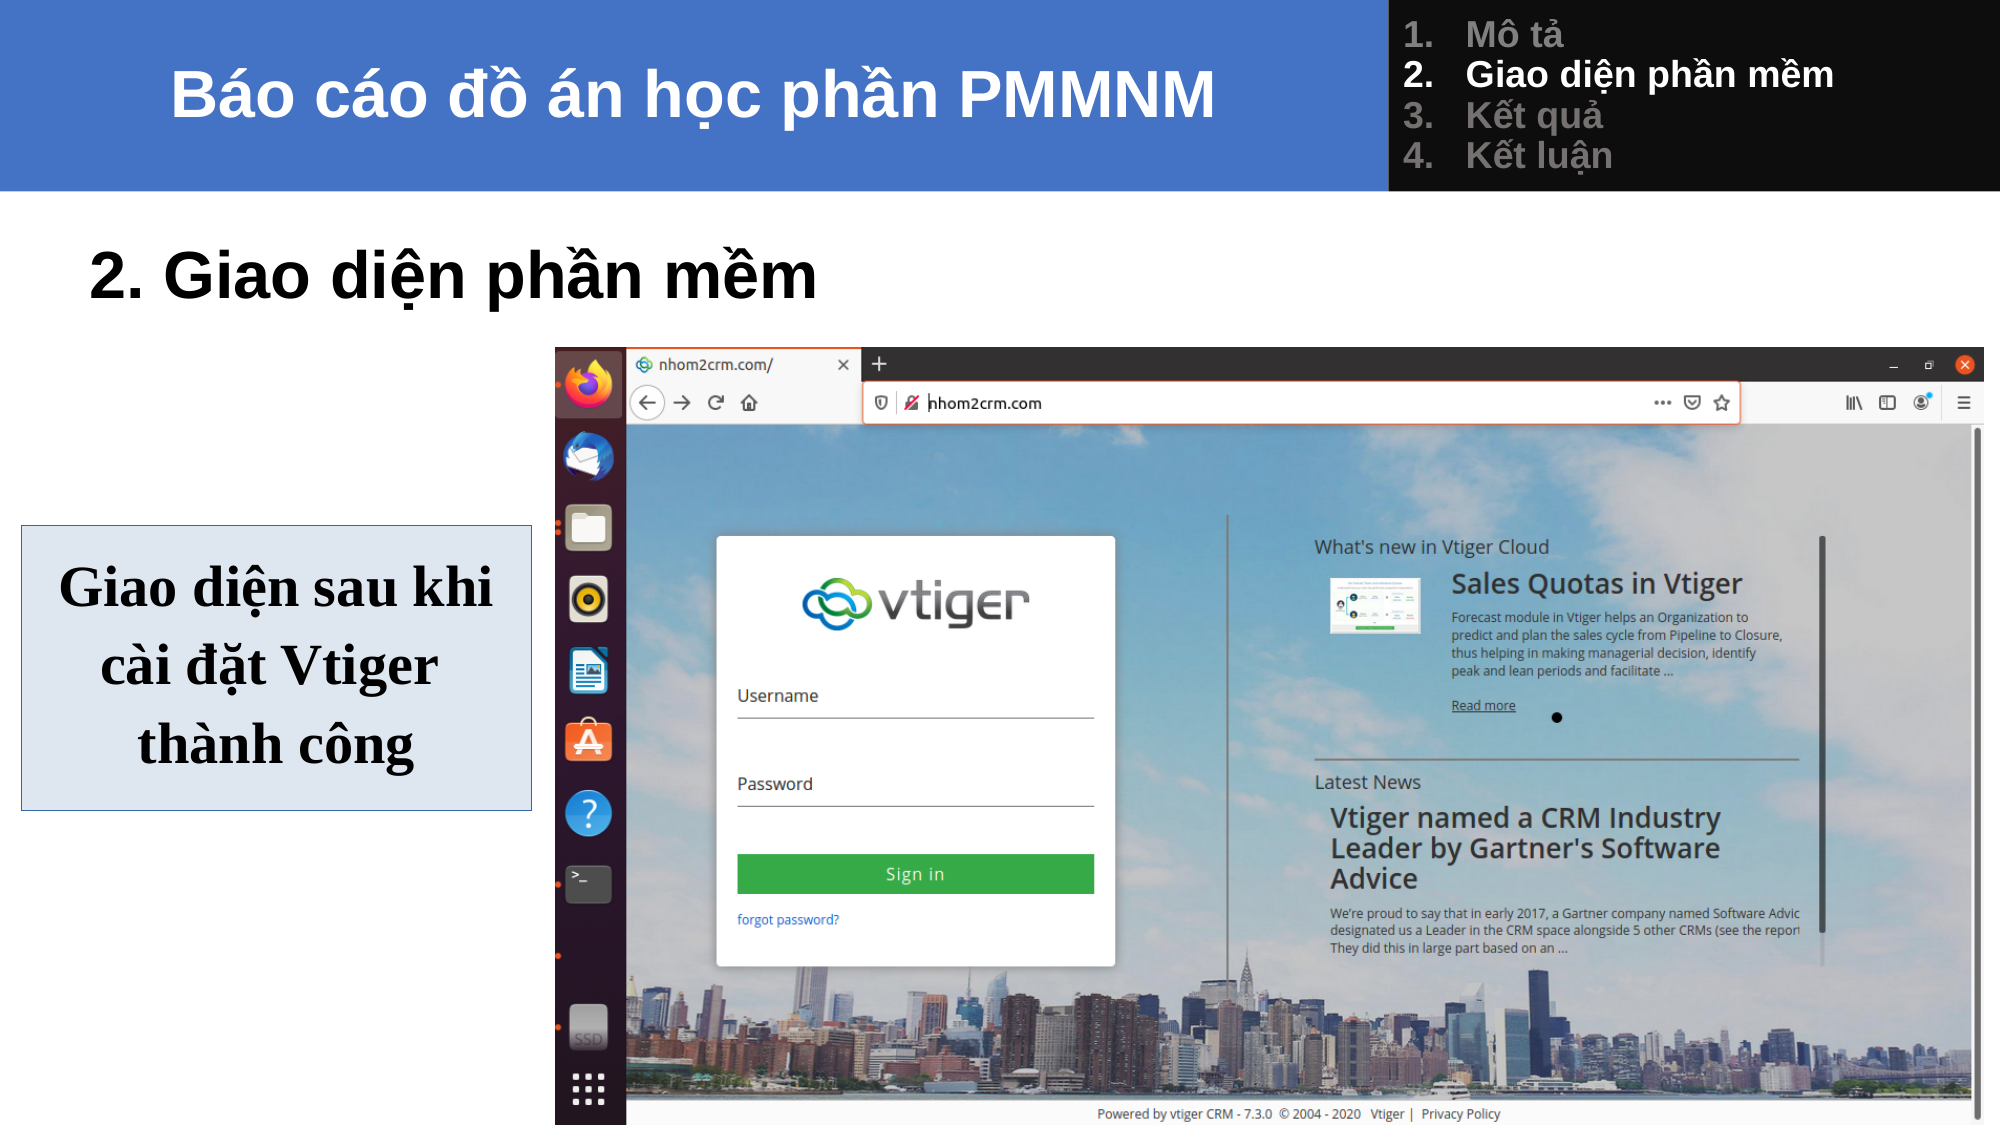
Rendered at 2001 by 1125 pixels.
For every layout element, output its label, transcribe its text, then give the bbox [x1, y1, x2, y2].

text_box 1. Mô tả 2. Giao diện phần mềm 3. Kết quả 4. Kết luận [1388, 0, 2000, 192]
text_box 2. Giao diện phần mềm [0, 233, 2000, 336]
text_box Báo cáo đồ án học phần PMMNM [0, 0, 1388, 192]
picture [555, 347, 1984, 1125]
text_box Giao diện sau khi cài đặt Vtiger thành công [21, 525, 532, 811]
